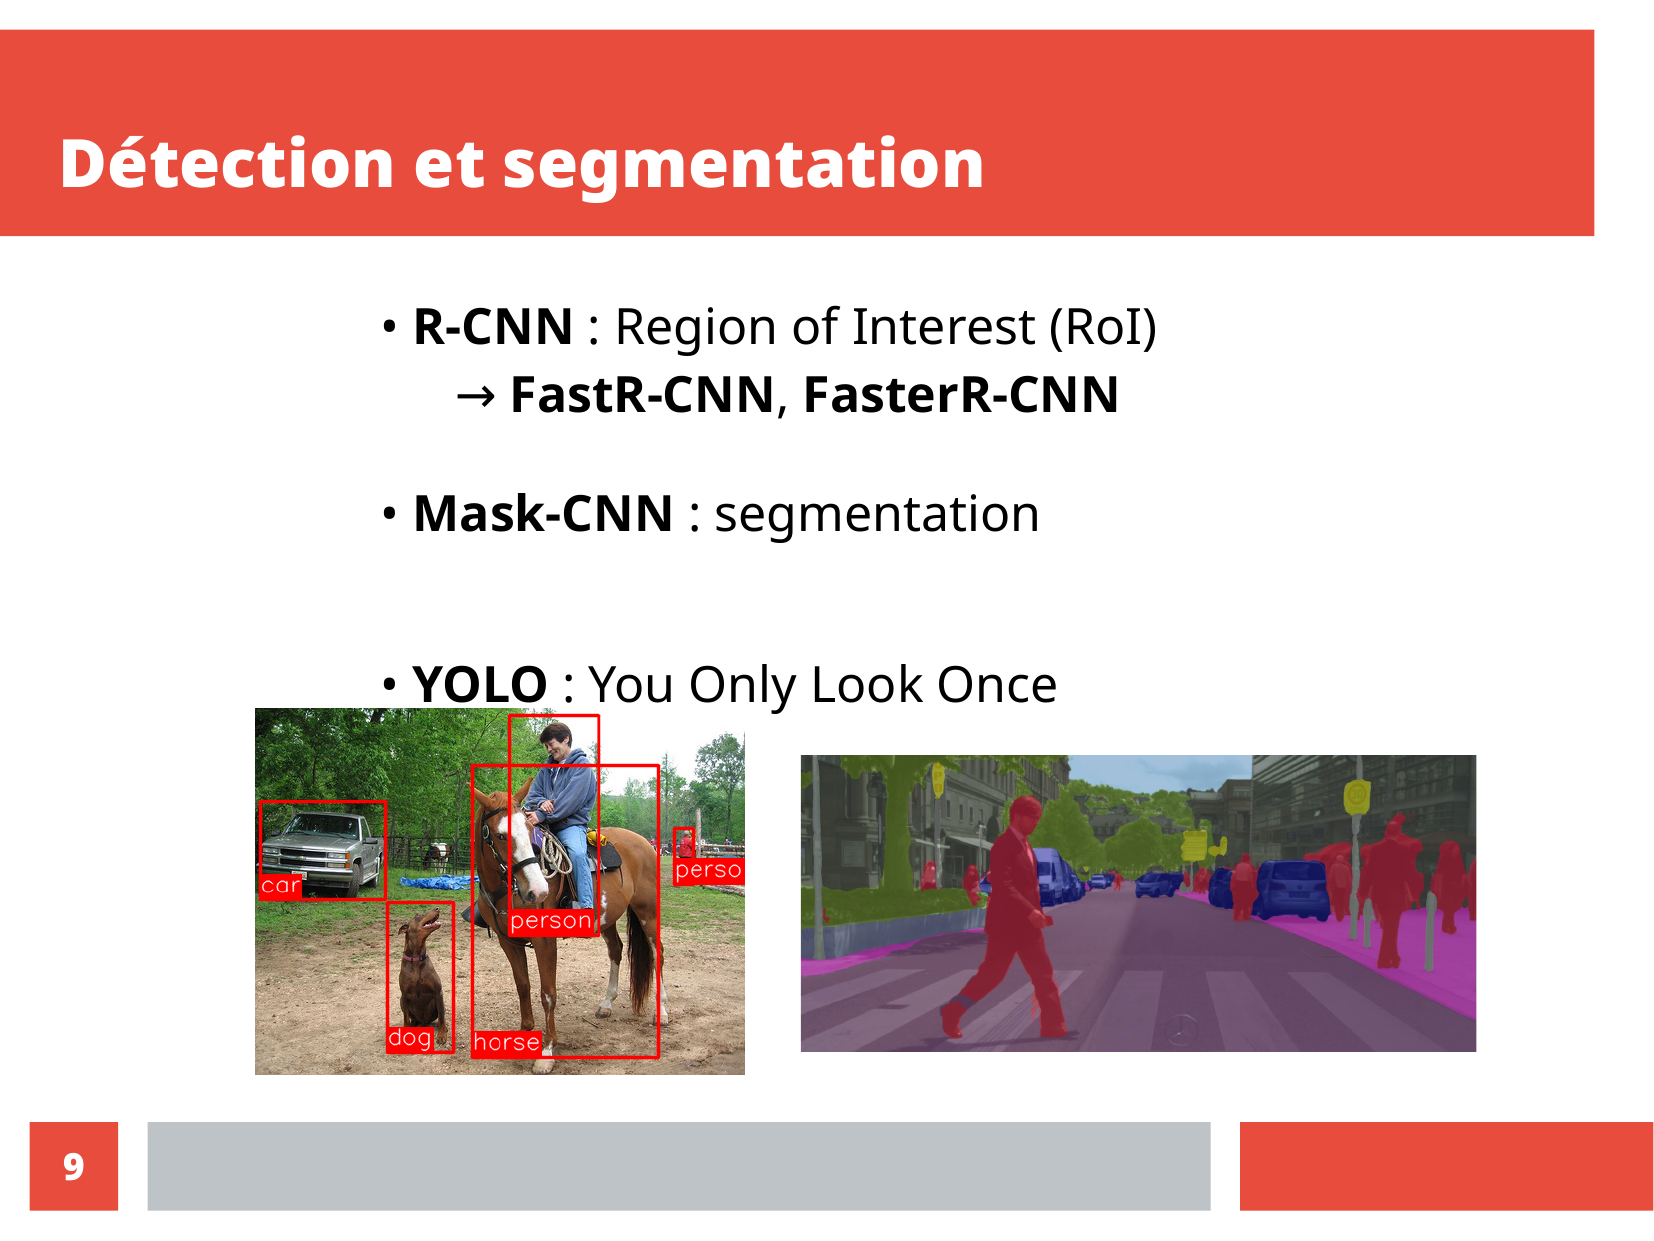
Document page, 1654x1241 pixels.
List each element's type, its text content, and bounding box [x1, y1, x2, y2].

picture [800, 755, 1477, 1052]
picture [255, 708, 745, 1075]
text_box • R-CNN : Region of Interest (RoI) → FastR-CNN, FasterR-CNN • Mask-CNN : segmentation • YOLO : You Only Look Once [366, 283, 1252, 662]
title Détection et segmentation [59, 59, 1595, 207]
